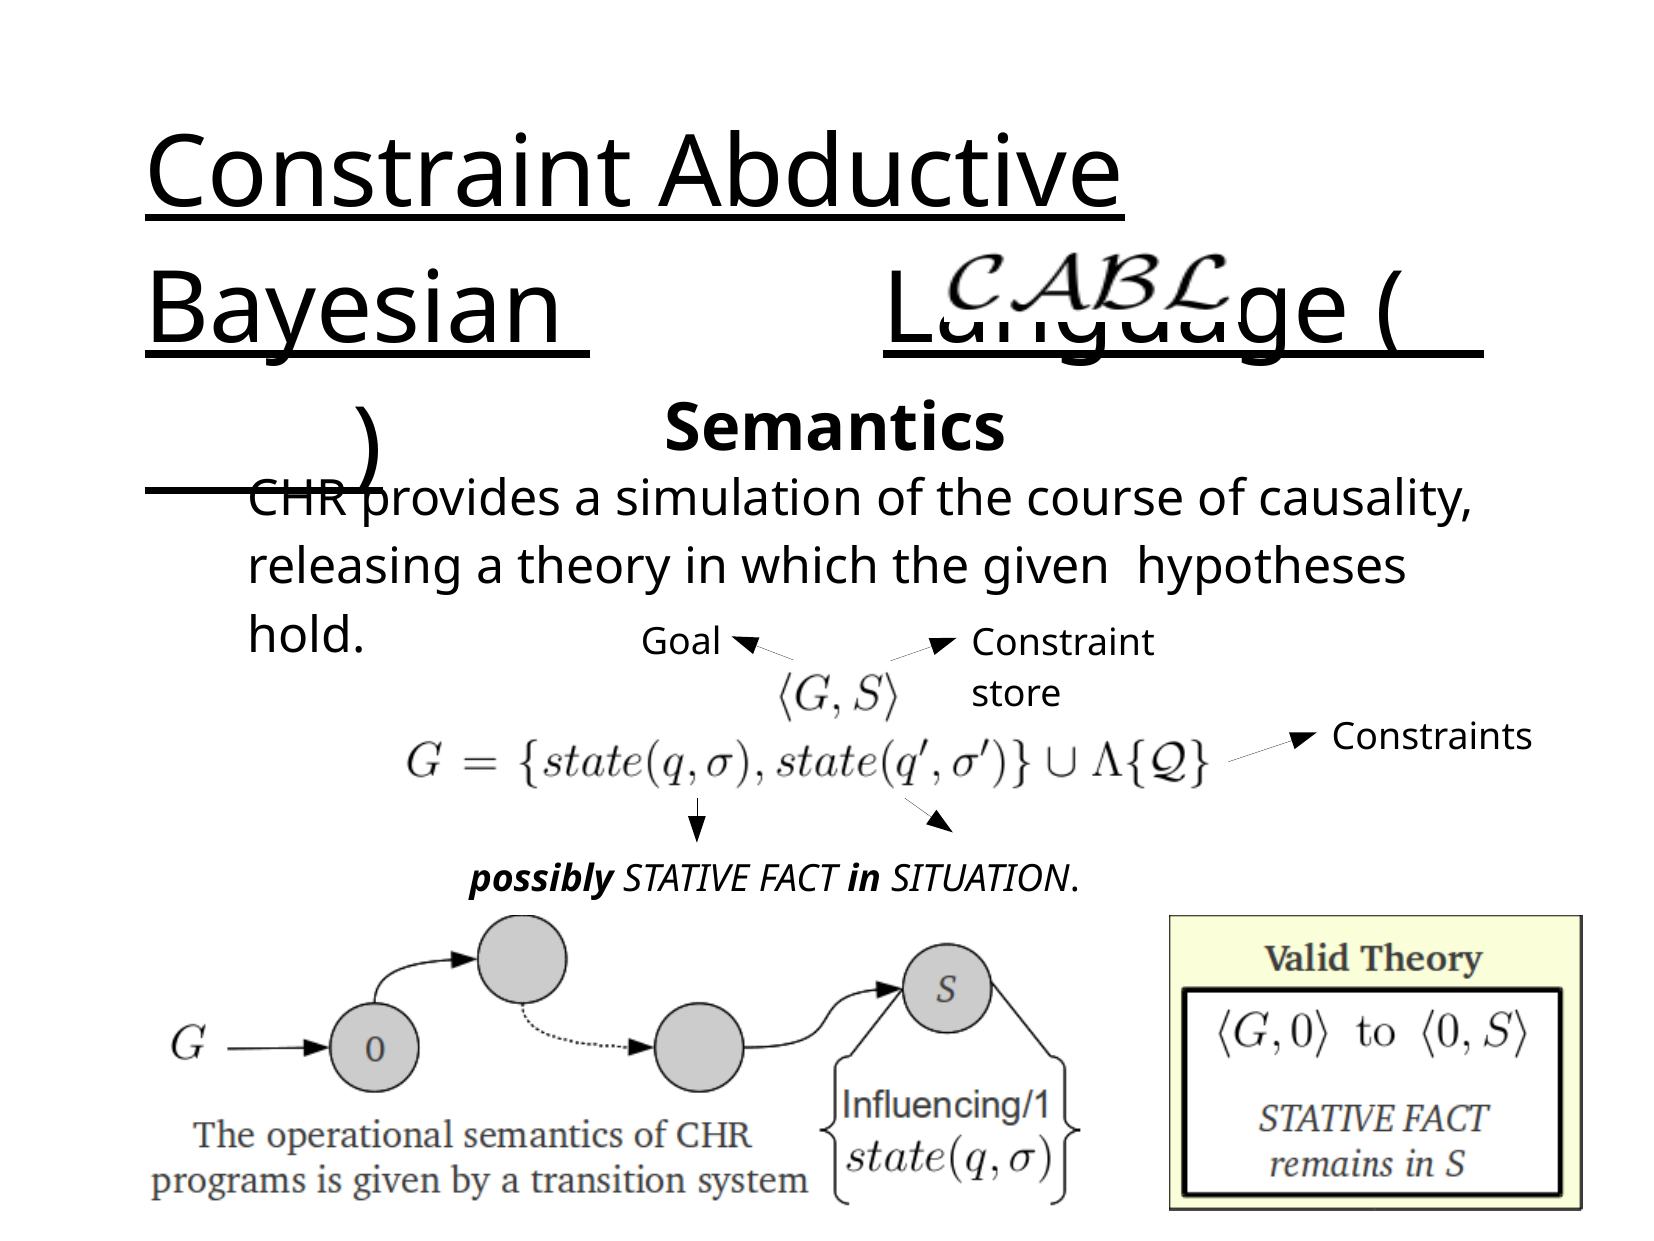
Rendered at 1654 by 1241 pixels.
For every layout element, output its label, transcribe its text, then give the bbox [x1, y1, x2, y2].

text_box Constraint store [956, 608, 1252, 669]
text_box Constraints [1316, 701, 1554, 762]
text_box Semantics [649, 371, 1058, 454]
text_box Constraint Abductive Bayesian Language ( ) [129, 92, 1517, 348]
picture [401, 732, 1221, 798]
text_box CHR provides a simulation of the course of causality, releasing a theory in which the given hypotheses hold. [233, 454, 1530, 591]
text_box possibly STATIVE FACT in SITUATION. [454, 844, 1134, 906]
picture [772, 660, 910, 727]
text_box Goal [625, 607, 732, 668]
picture [137, 915, 1583, 1211]
picture [944, 236, 1241, 322]
